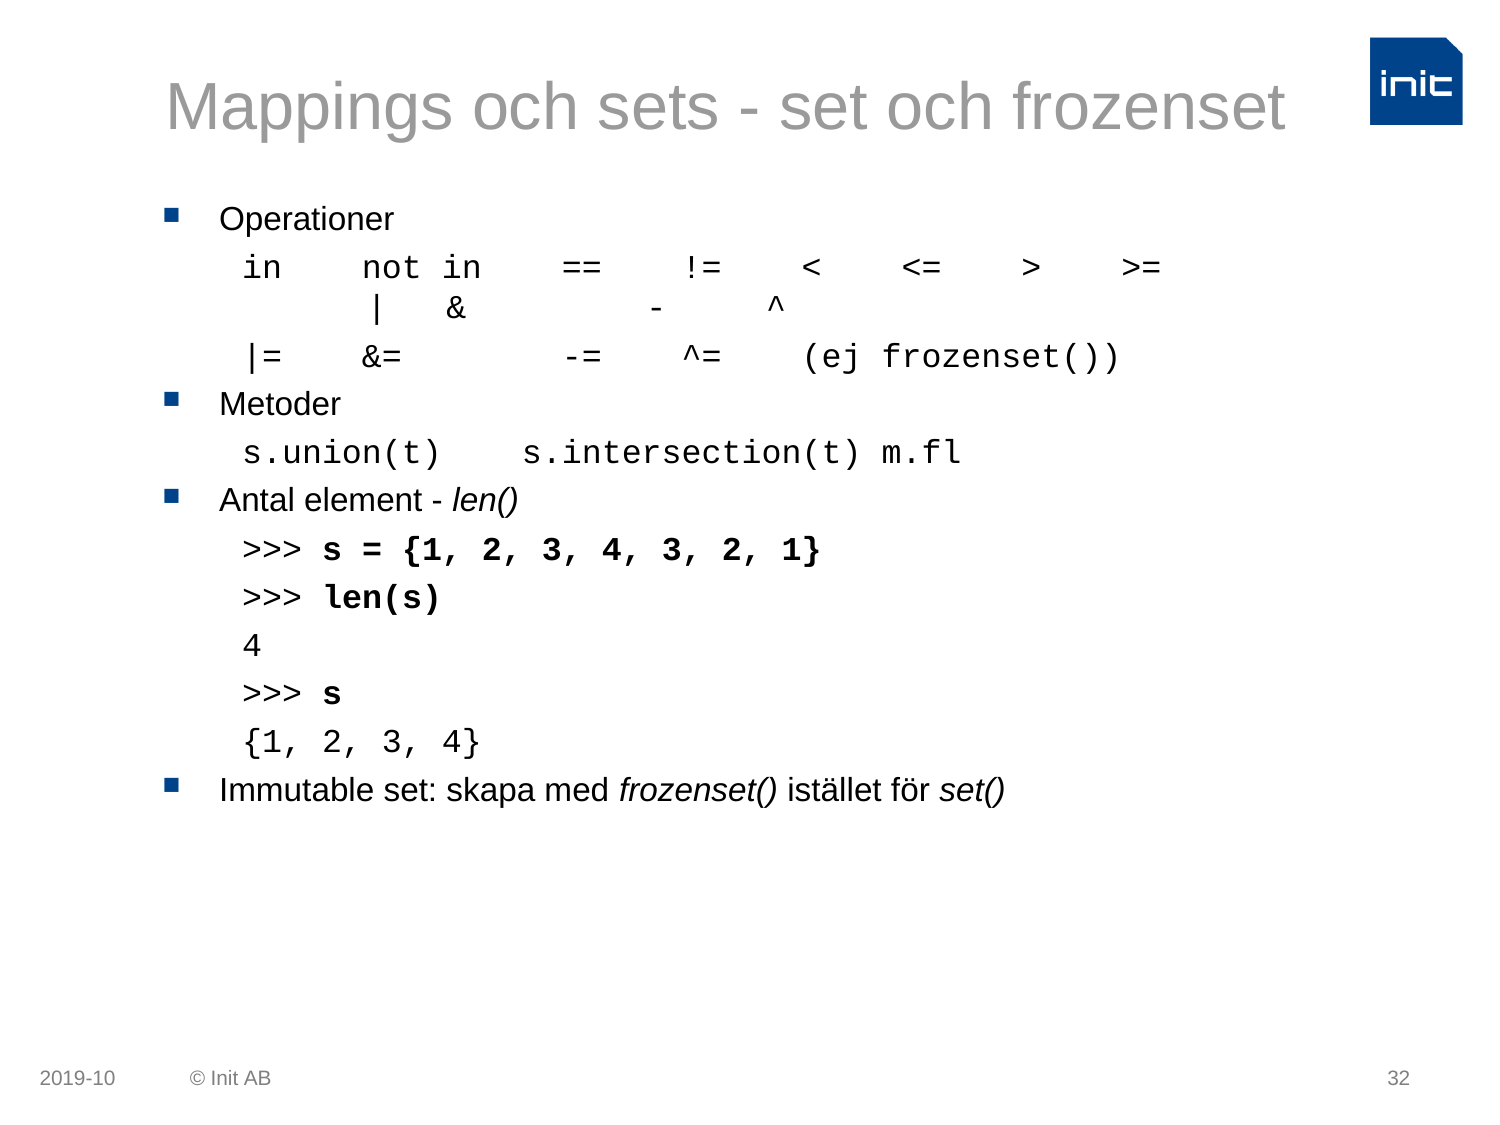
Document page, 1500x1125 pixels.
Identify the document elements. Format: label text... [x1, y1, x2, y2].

text_box 2019-10 [24, 1037, 151, 1098]
text_box © Init AB [174, 1037, 1326, 1098]
text_box <nummer> [1350, 1037, 1426, 1098]
picture [1370, 37, 1463, 125]
text_box Operationer in not in == != < <= > >= | & - ^ |= &= -= ^= (ej frozenset()) Metoder s.union(t) s.intersection(t) m.fl Antal element - len() >>> s = {1, 2, 3, 4, 3, 2, 1} >>> len(s) 4 >>> s {1, 2, 3, 4} Immutable set: skapa med frozenset() istället för set() [150, 189, 1351, 1001]
text_box Mappings och sets - set och frozenset [150, 0, 1351, 151]
